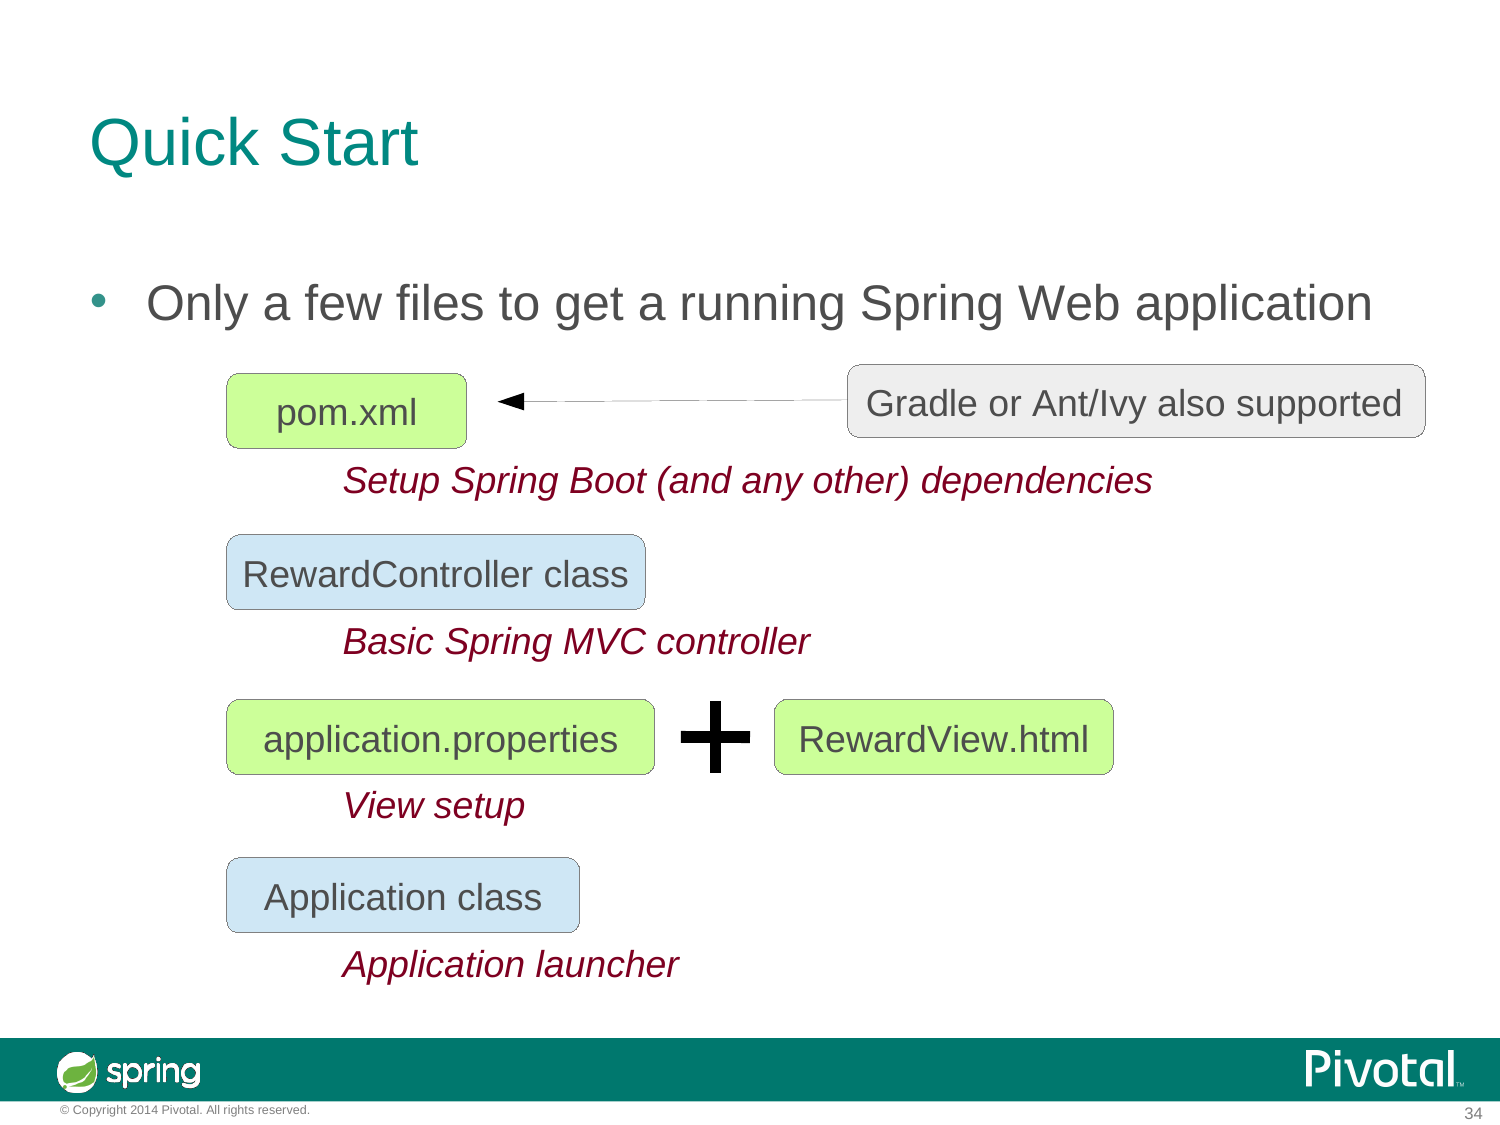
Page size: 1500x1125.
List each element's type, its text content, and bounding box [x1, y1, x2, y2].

title Quick Start [75, 45, 1426, 233]
text_box Application class [226, 857, 580, 933]
text_box Basic Spring MVC controller [327, 610, 941, 682]
text_box Setup Spring Boot (and any other) dependencies [327, 448, 1201, 511]
list Only a few files to get a running Spring Web application [75, 262, 1426, 931]
text_box pom.xml [226, 373, 467, 449]
text_box View setup [327, 773, 941, 834]
text_box Application launcher [327, 932, 941, 993]
text_box RewardView.html [774, 699, 1114, 775]
picture [1306, 1050, 1464, 1087]
text_box RewardController class [226, 534, 646, 610]
picture [32, 1041, 210, 1103]
text_box Gradle or Ant/Ivy also supported [847, 364, 1426, 438]
text_box application.properties [226, 699, 655, 775]
